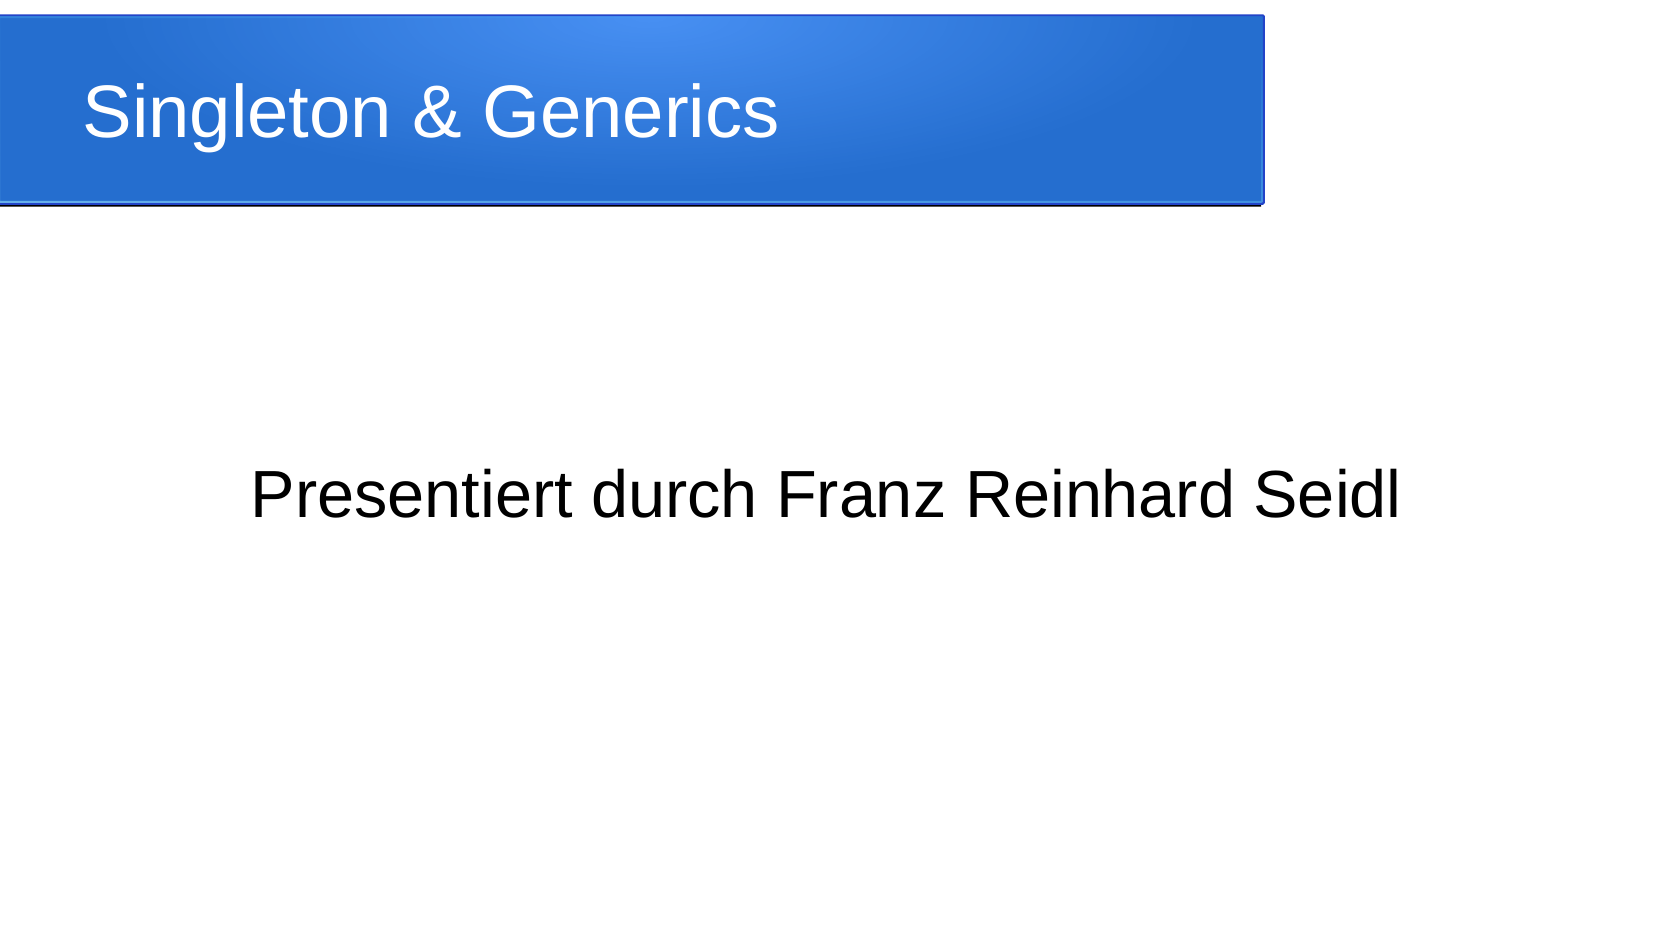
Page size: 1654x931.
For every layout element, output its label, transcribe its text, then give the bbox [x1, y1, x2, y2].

subtitle Presentiert durch Franz Reinhard Seidl [82, 224, 1571, 764]
title Singleton & Generics [82, 35, 1235, 189]
